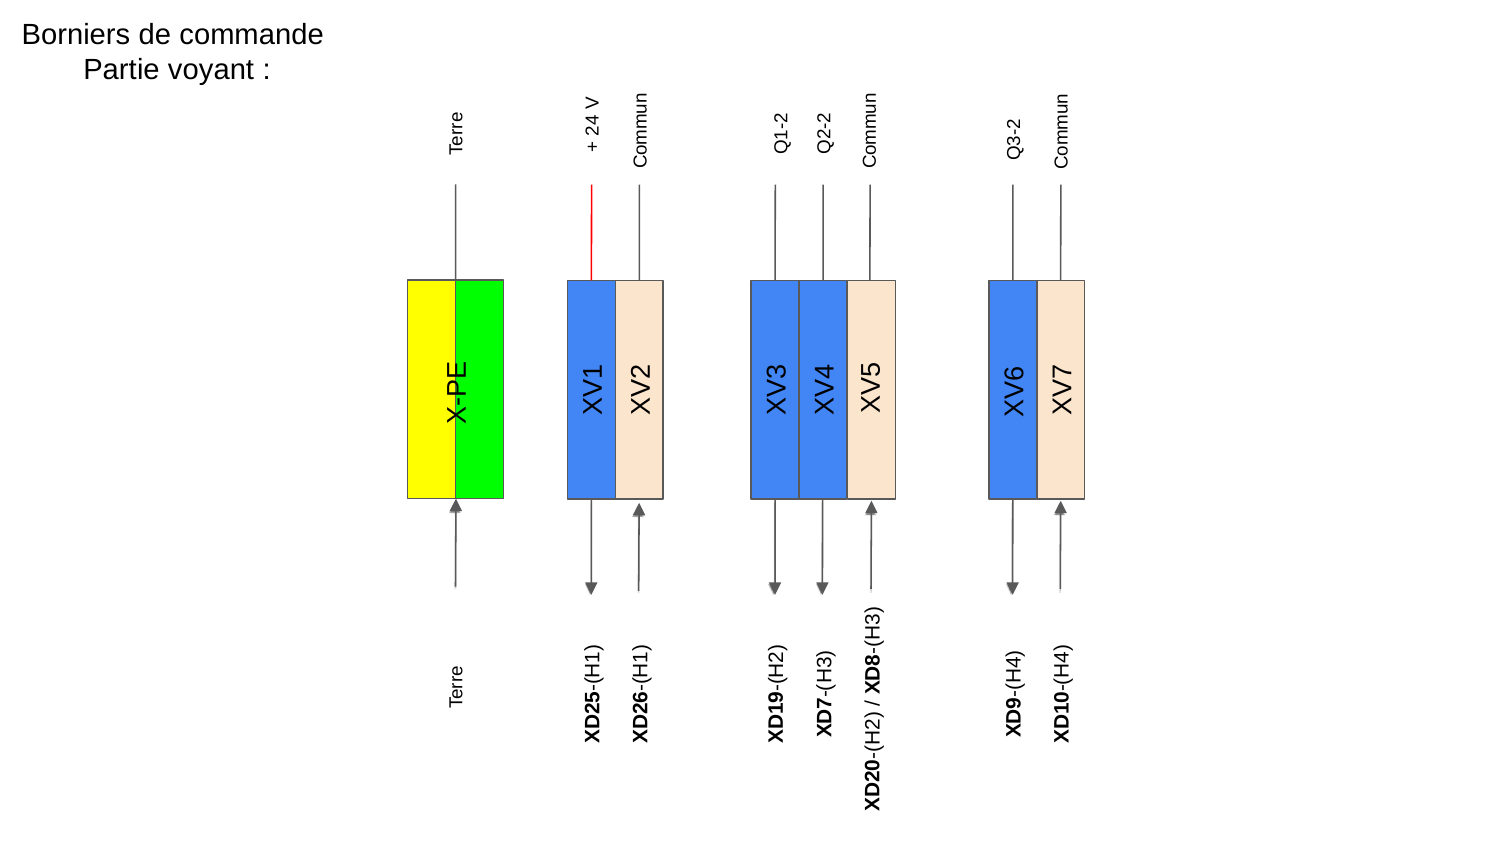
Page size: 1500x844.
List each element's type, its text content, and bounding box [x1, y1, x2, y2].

text_box XV6 [981, 341, 1044, 442]
text_box XD19-(H2) [747, 619, 803, 768]
text_box XD25-(H1) [563, 620, 611, 768]
text_box Terre [428, 80, 482, 187]
text_box XV3 [743, 339, 791, 440]
text_box Terre [428, 633, 482, 741]
text_box [567, 440, 664, 499]
text_box [988, 280, 1085, 341]
text_box Q1-2 [753, 94, 796, 172]
text_box Commun [842, 77, 895, 185]
text_box XD10-(H4) [1032, 619, 1088, 768]
text_box Commun [612, 77, 666, 185]
text_box Q3-2 [986, 101, 1034, 179]
text_box XD9-(H4) [984, 619, 1032, 768]
text_box Borniers de commande Partie voyant : [0, 0, 355, 100]
text_box XD26-(H1) [611, 620, 668, 768]
text_box X-PE [423, 342, 487, 444]
text_box XV2 [607, 339, 671, 440]
text_box XV4 [791, 339, 854, 440]
text_box [407, 280, 504, 499]
text_box XD20-(H2) / XD8-(H3) [843, 590, 899, 827]
text_box Q2-2 [796, 94, 842, 172]
text_box XD7-(H3) [803, 620, 851, 768]
text_box [751, 438, 896, 499]
text_box [988, 440, 1085, 499]
text_box [567, 280, 664, 339]
text_box Commun [1033, 78, 1087, 185]
text_box XV5 [837, 337, 901, 438]
text_box XV1 [559, 339, 607, 440]
text_box XV7 [1029, 339, 1092, 440]
text_box + 24 V [564, 80, 613, 169]
text_box [751, 280, 896, 339]
